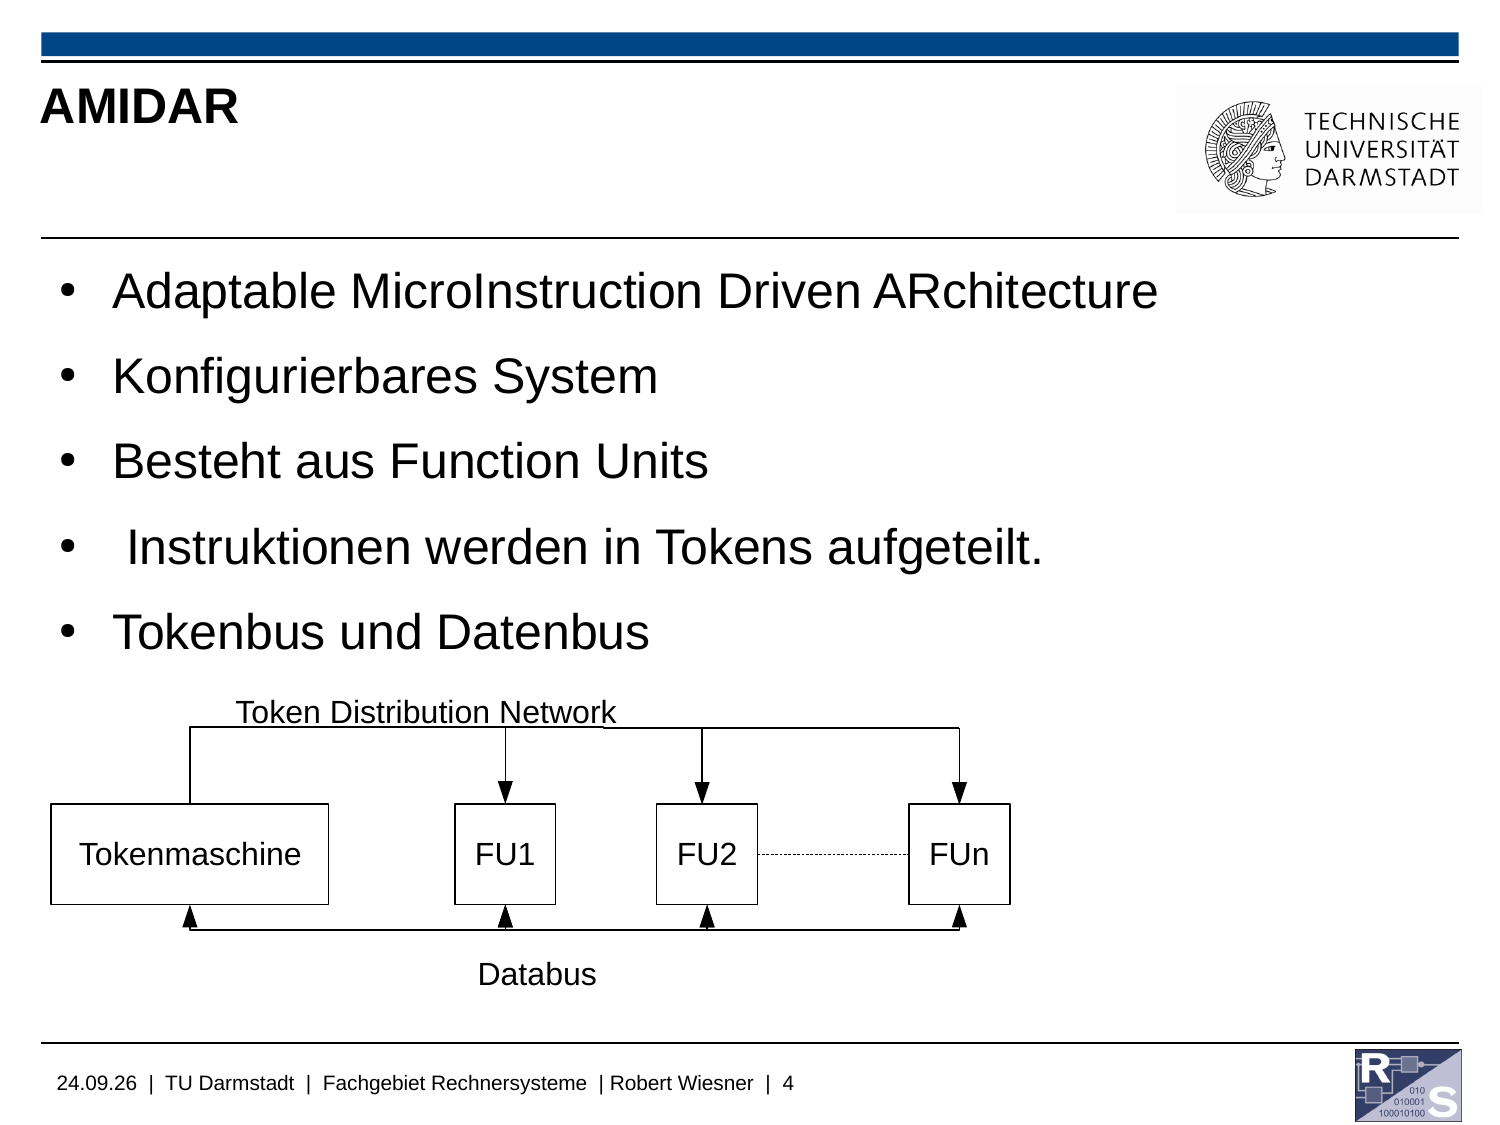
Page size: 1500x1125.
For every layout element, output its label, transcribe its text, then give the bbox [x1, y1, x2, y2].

picture [0, 626, 1500, 1125]
title AMIDAR [40, 31, 1130, 182]
list Adaptable MicroInstruction Driven ARchitecture Konfigurierbares System Besteht aus Function Units Instruktionen werden in Tokens aufgeteilt. Tokenbus und Datenbus [41, 263, 1455, 626]
